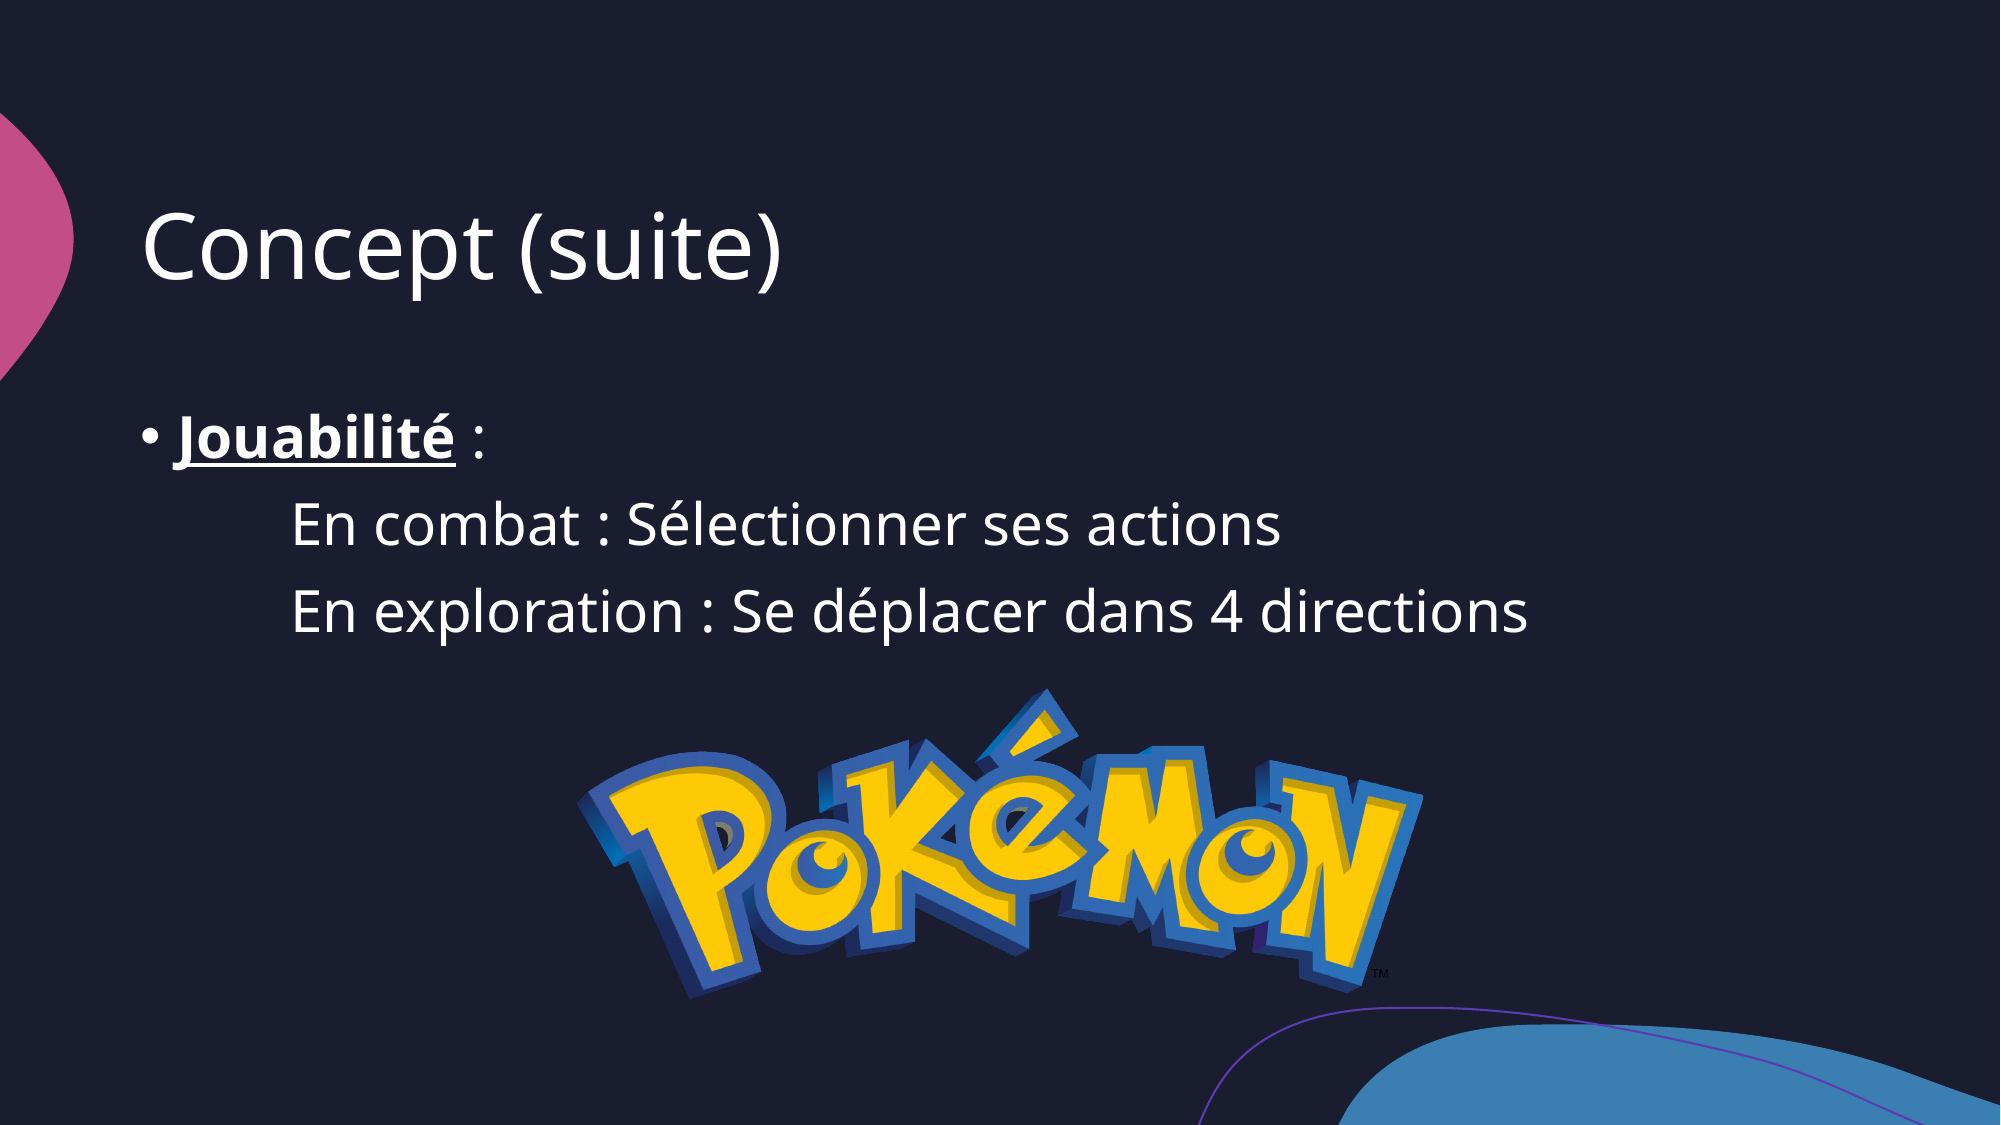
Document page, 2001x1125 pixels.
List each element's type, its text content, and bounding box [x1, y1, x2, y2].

title Concept (suite) [125, 125, 1876, 375]
list Jouabilité : En combat : Sélectionner ses actions En exploration : Se déplacer dans 4 directions [125, 375, 1876, 1002]
picture [576, 688, 1423, 1000]
